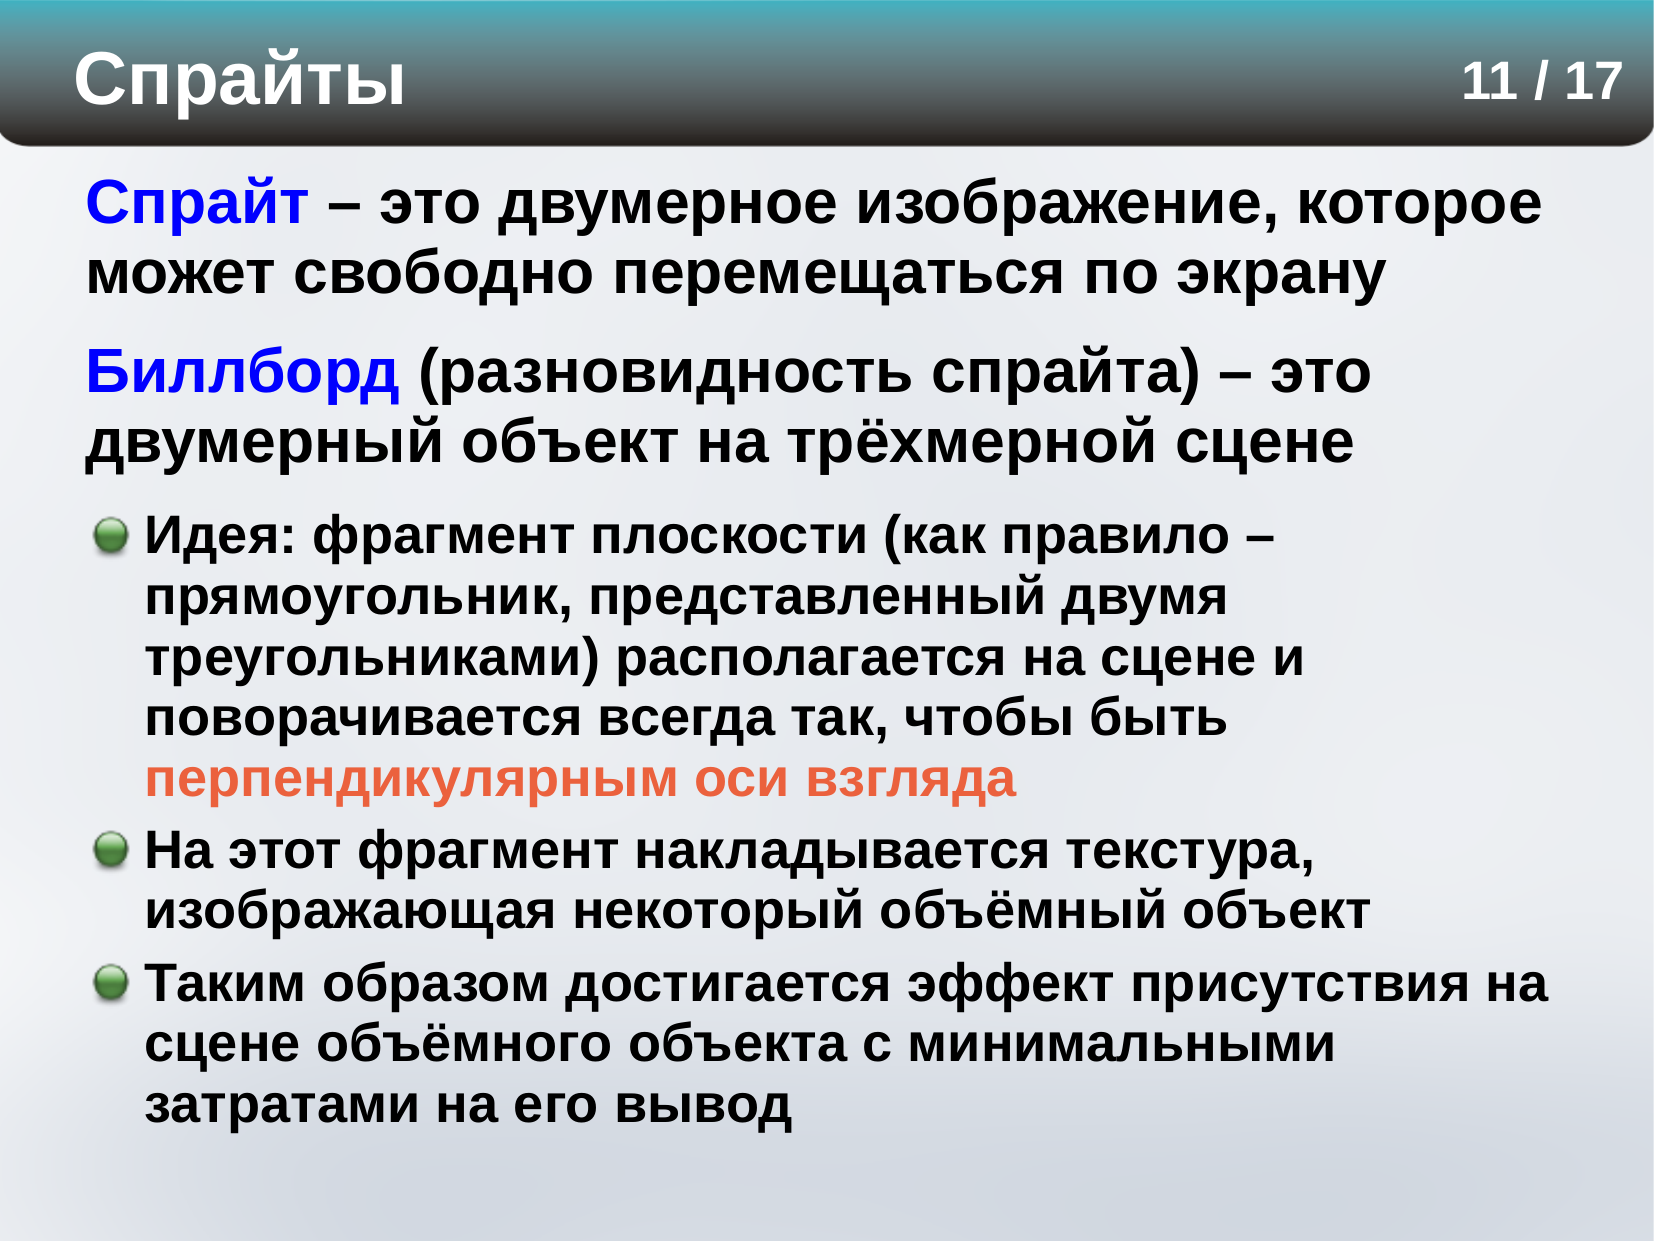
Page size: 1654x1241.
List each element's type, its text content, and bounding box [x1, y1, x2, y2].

picture [0, 0, 1654, 1241]
text_box <номер> / 17 [1446, 42, 1654, 119]
text_box Спрайт – это двумерное изображение, которое может свободно перемещаться по экрану Биллборд (разновидность спрайта) – это двумерный объект на трёхмерной сцене Идея: фрагмент плоскости (как правило – прямоугольник, представленный двумя треугольниками) располагается на сцене и поворачивается всегда так, чтобы быть перпендикулярным оси взгляда На этот фрагмент накладывается текстура, изображающая некоторый объёмный объект Таким образом достигается эффект присутствия на сцене объёмного объекта с минимальными затратами на его вывод [70, 159, 1595, 1142]
text_box Спрайты [59, 29, 1359, 129]
